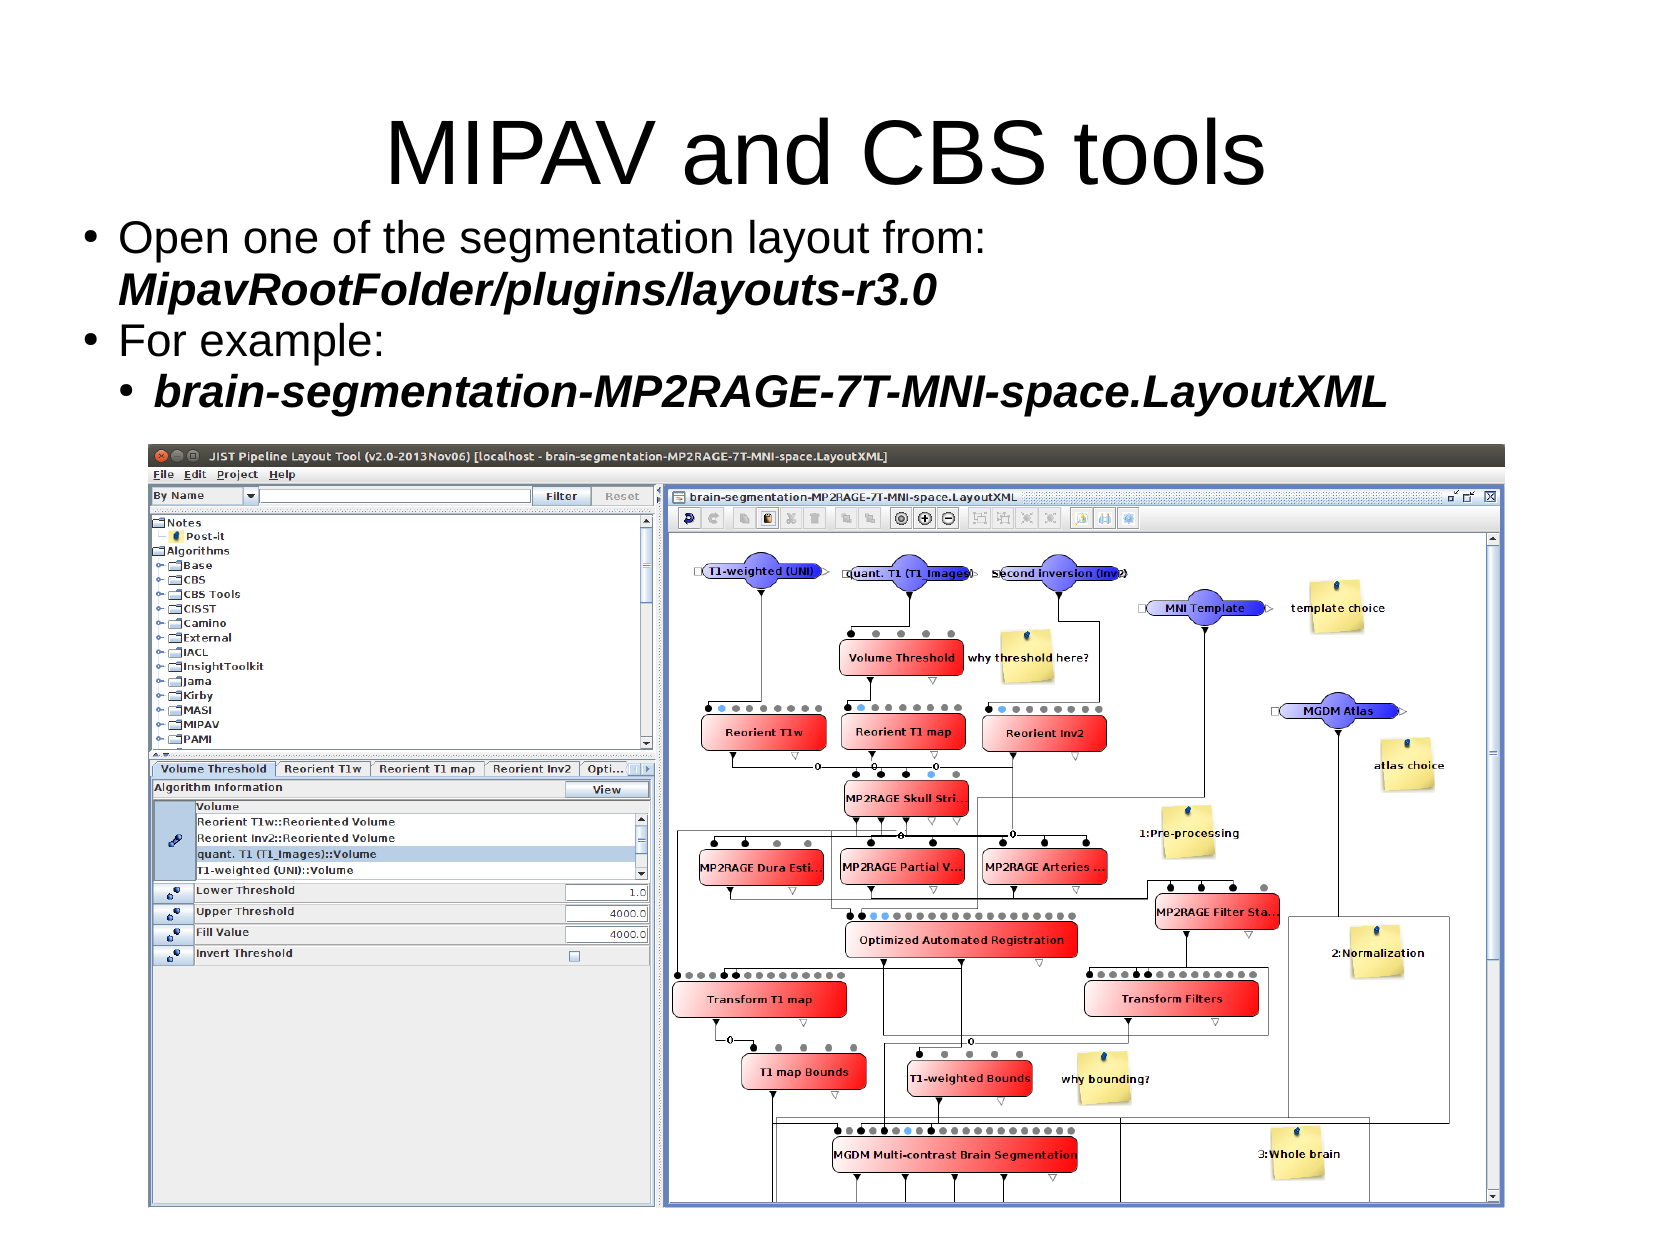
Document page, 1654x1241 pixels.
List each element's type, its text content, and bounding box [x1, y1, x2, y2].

title MIPAV and CBS tools [82, 49, 1571, 195]
text_box Open one of the segmentation layout from: MipavRootFolder/plugins/layouts-r3.0 For example: brain-segmentation-MP2RAGE-7T-MNI-space.LayoutXML [82, 195, 1571, 435]
picture [148, 444, 1505, 1208]
